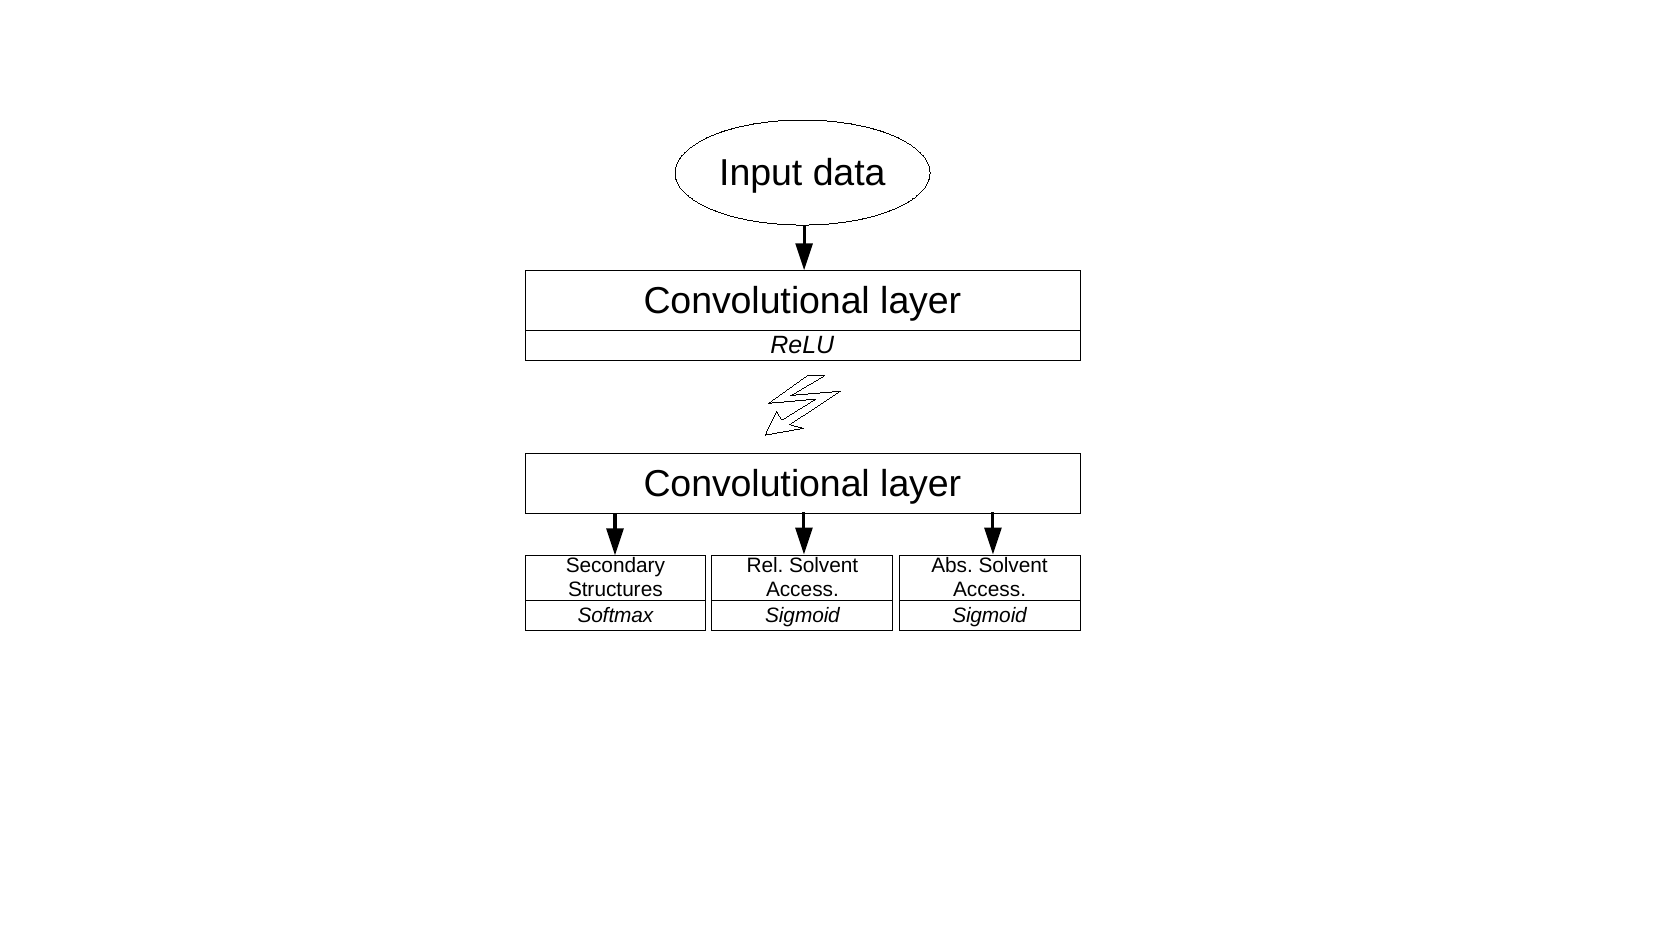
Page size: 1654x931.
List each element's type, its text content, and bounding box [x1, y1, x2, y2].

text_box Input data [675, 120, 931, 226]
text_box Sigmoid [711, 600, 893, 631]
text_box Convolutional layer [525, 270, 1081, 330]
text_box ReLU [525, 330, 1081, 361]
text_box Secondary Structures [525, 555, 706, 600]
text_box Softmax [525, 600, 706, 631]
text_box Abs. Solvent Access. [899, 555, 1081, 600]
text_box Sigmoid [899, 600, 1081, 631]
text_box Convolutional layer [525, 453, 1081, 514]
text_box Rel. Solvent Access. [711, 555, 893, 600]
